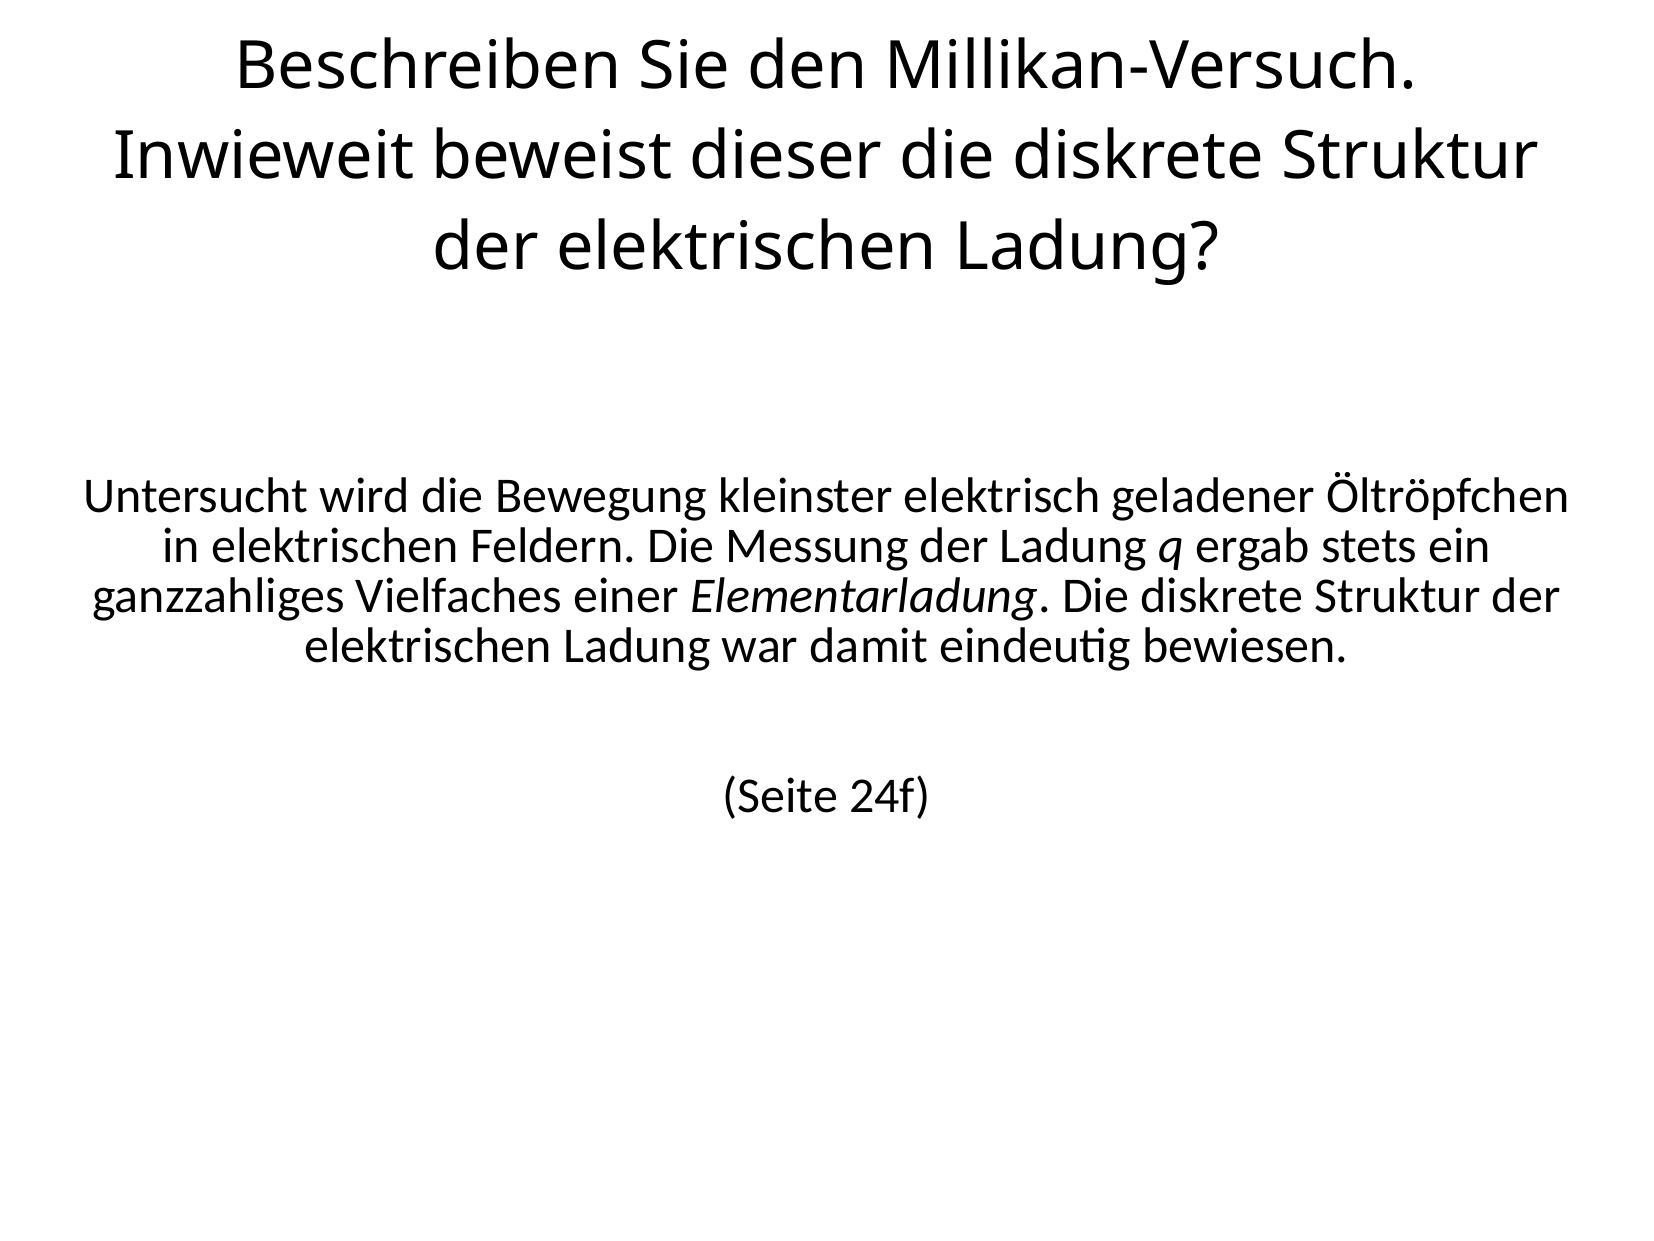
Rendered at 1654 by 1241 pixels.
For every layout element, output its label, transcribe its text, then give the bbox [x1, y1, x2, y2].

title Beschreiben Sie den Millikan-Versuch. Inwieweit beweist dieser die diskrete Struktur der elektrischen Ladung? [82, 20, 1571, 286]
subtitle Untersucht wird die Bewegung kleinster elektrisch geladener Öltröpfchen in elektrischen Feldern. Die Messung der Ladung q ergab stets ein ganzzahliges Vielfaches einer Elementarladung. Die diskrete Struktur der elektrischen Ladung war damit eindeutig bewiesen. (Seite 24f) [82, 290, 1571, 1010]
